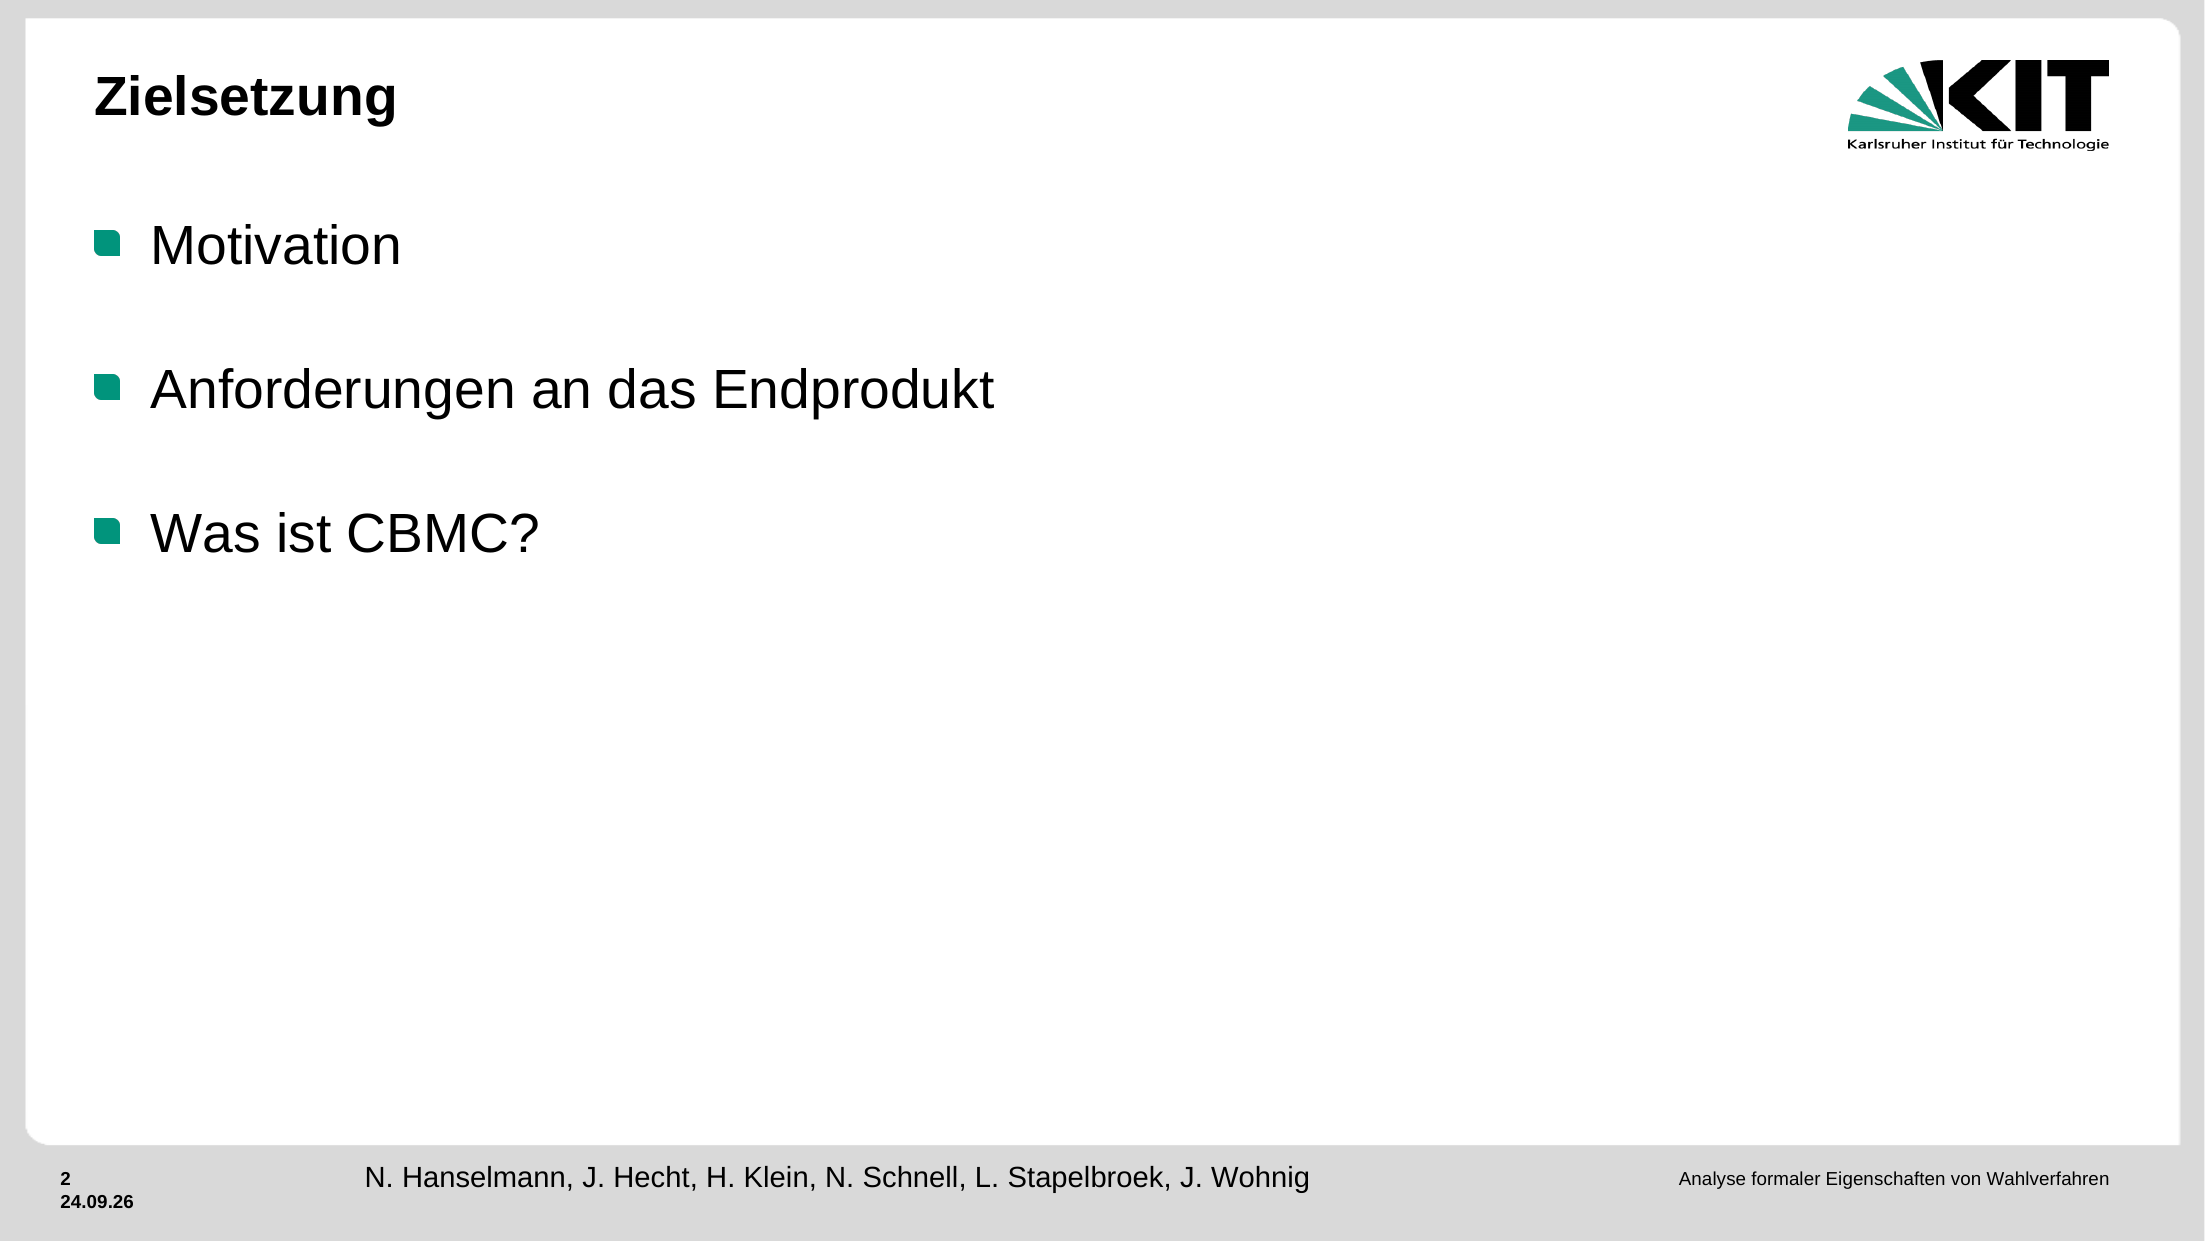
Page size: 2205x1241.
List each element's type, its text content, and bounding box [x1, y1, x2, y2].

title Zielsetzung [94, 60, 1761, 162]
picture [0, 0, 2205, 1241]
list Motivation Anforderungen an das Endprodukt Was ist CBMC? [94, 216, 2084, 1102]
